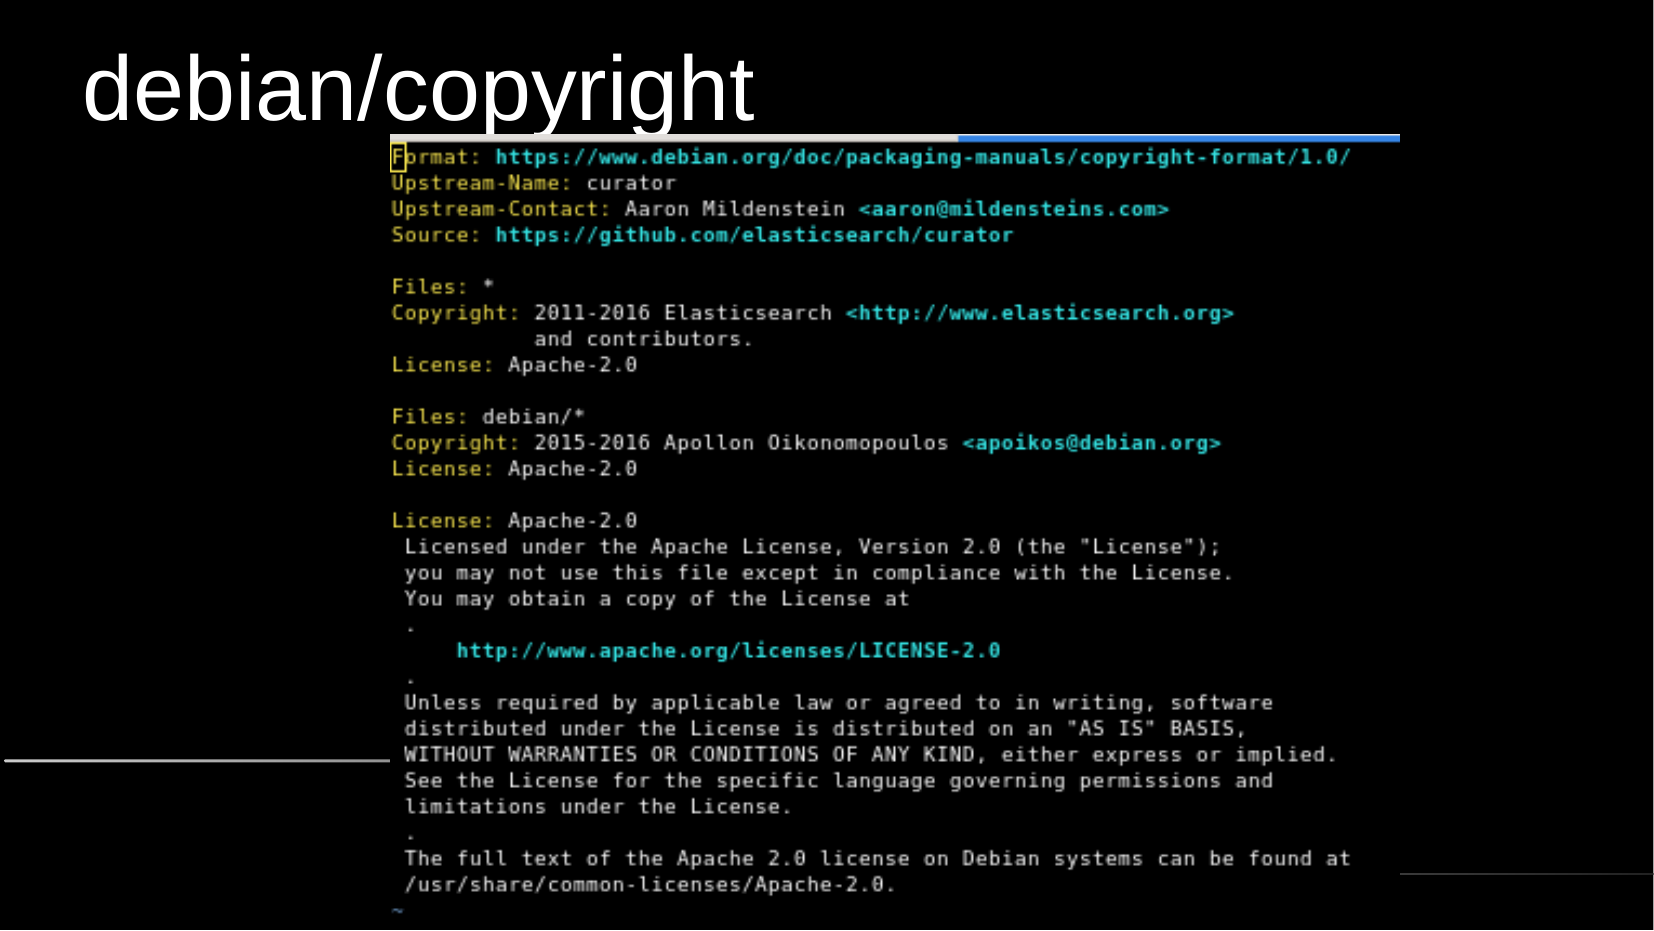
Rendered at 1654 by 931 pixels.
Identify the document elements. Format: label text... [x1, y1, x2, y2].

picture [390, 134, 1400, 920]
title debian/copyright [82, 11, 1235, 166]
